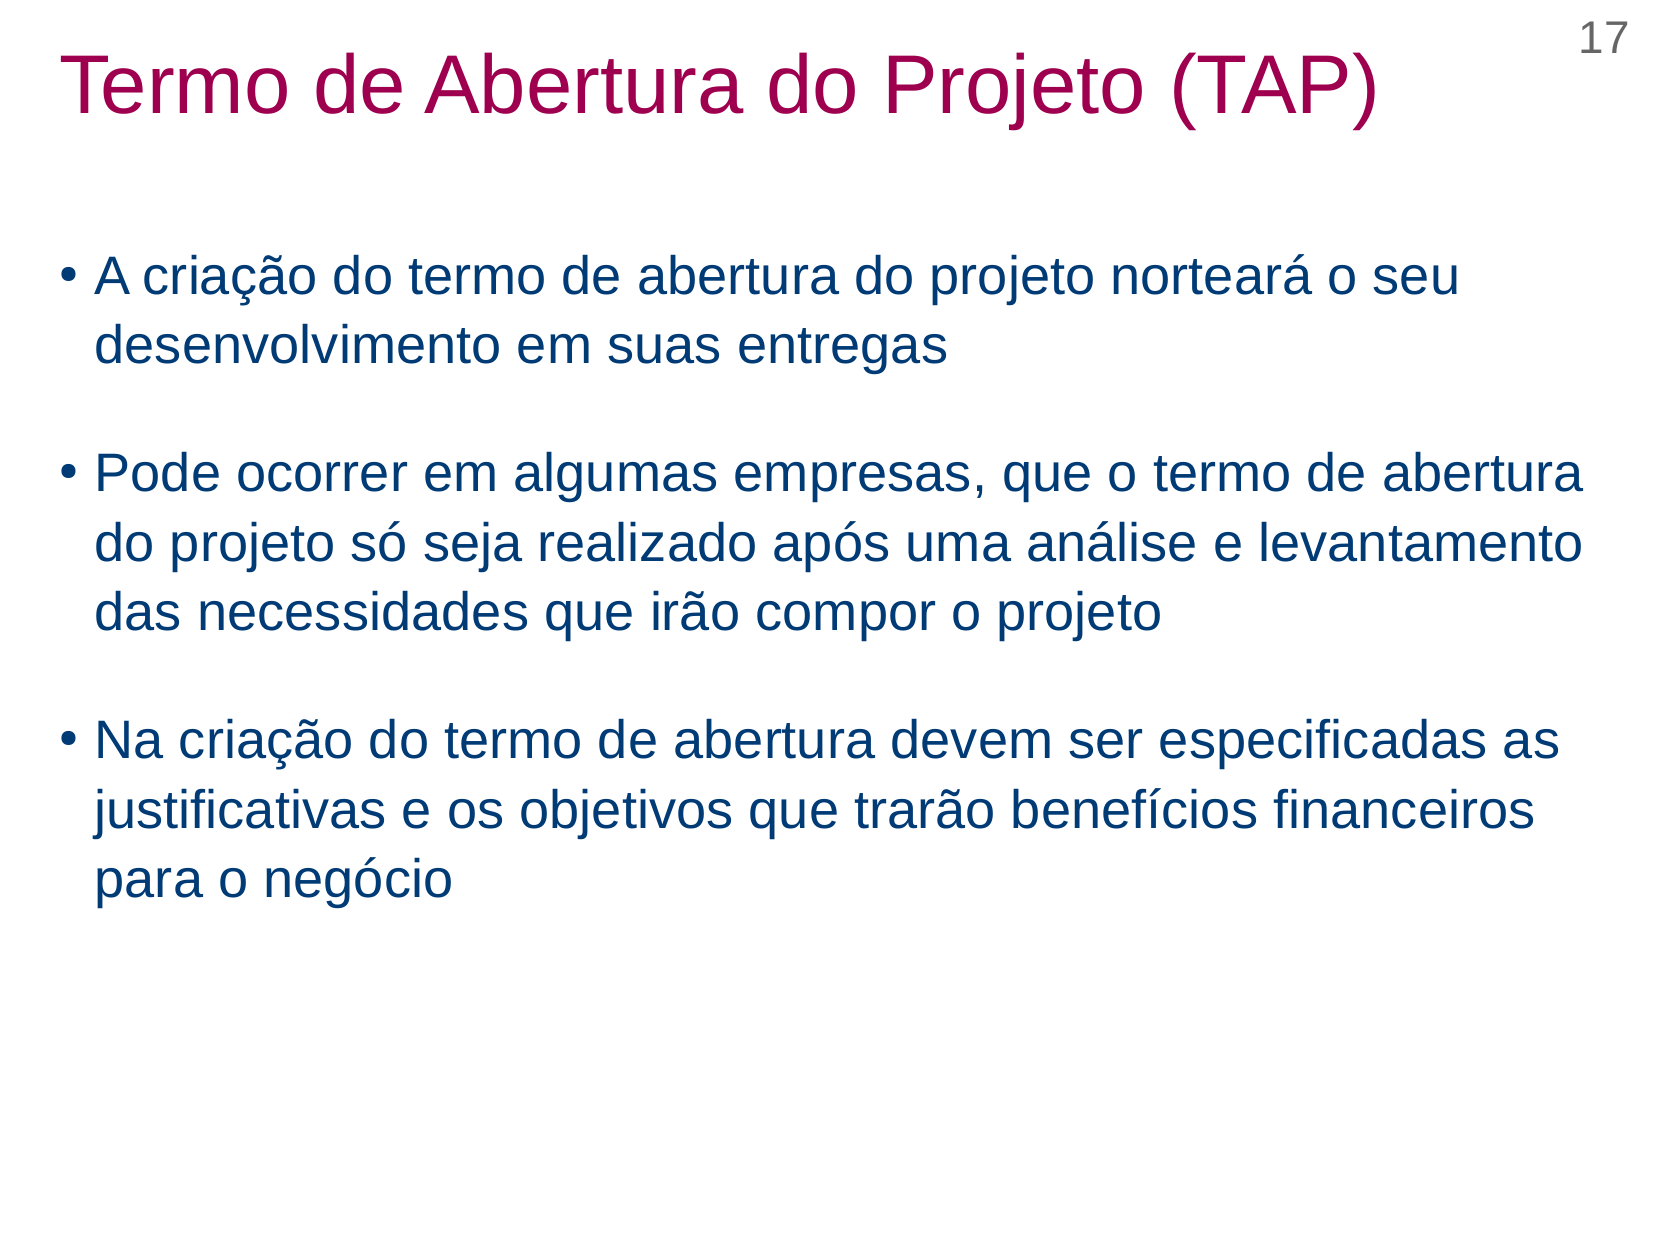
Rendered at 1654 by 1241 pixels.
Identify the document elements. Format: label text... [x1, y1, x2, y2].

list A criação do termo de abertura do projeto norteará o seu desenvolvimento em suas entregas Pode ocorrer em algumas empresas, que o termo de abertura do projeto só seja realizado após uma análise e levantamento das necessidades que irão compor o projeto Na criação do termo de abertura devem ser especificadas as justificativas e os objetivos que trarão benefícios financeiros para o negócio [59, 236, 1595, 1211]
title Termo de Abertura do Projeto (TAP) [59, 29, 1595, 148]
